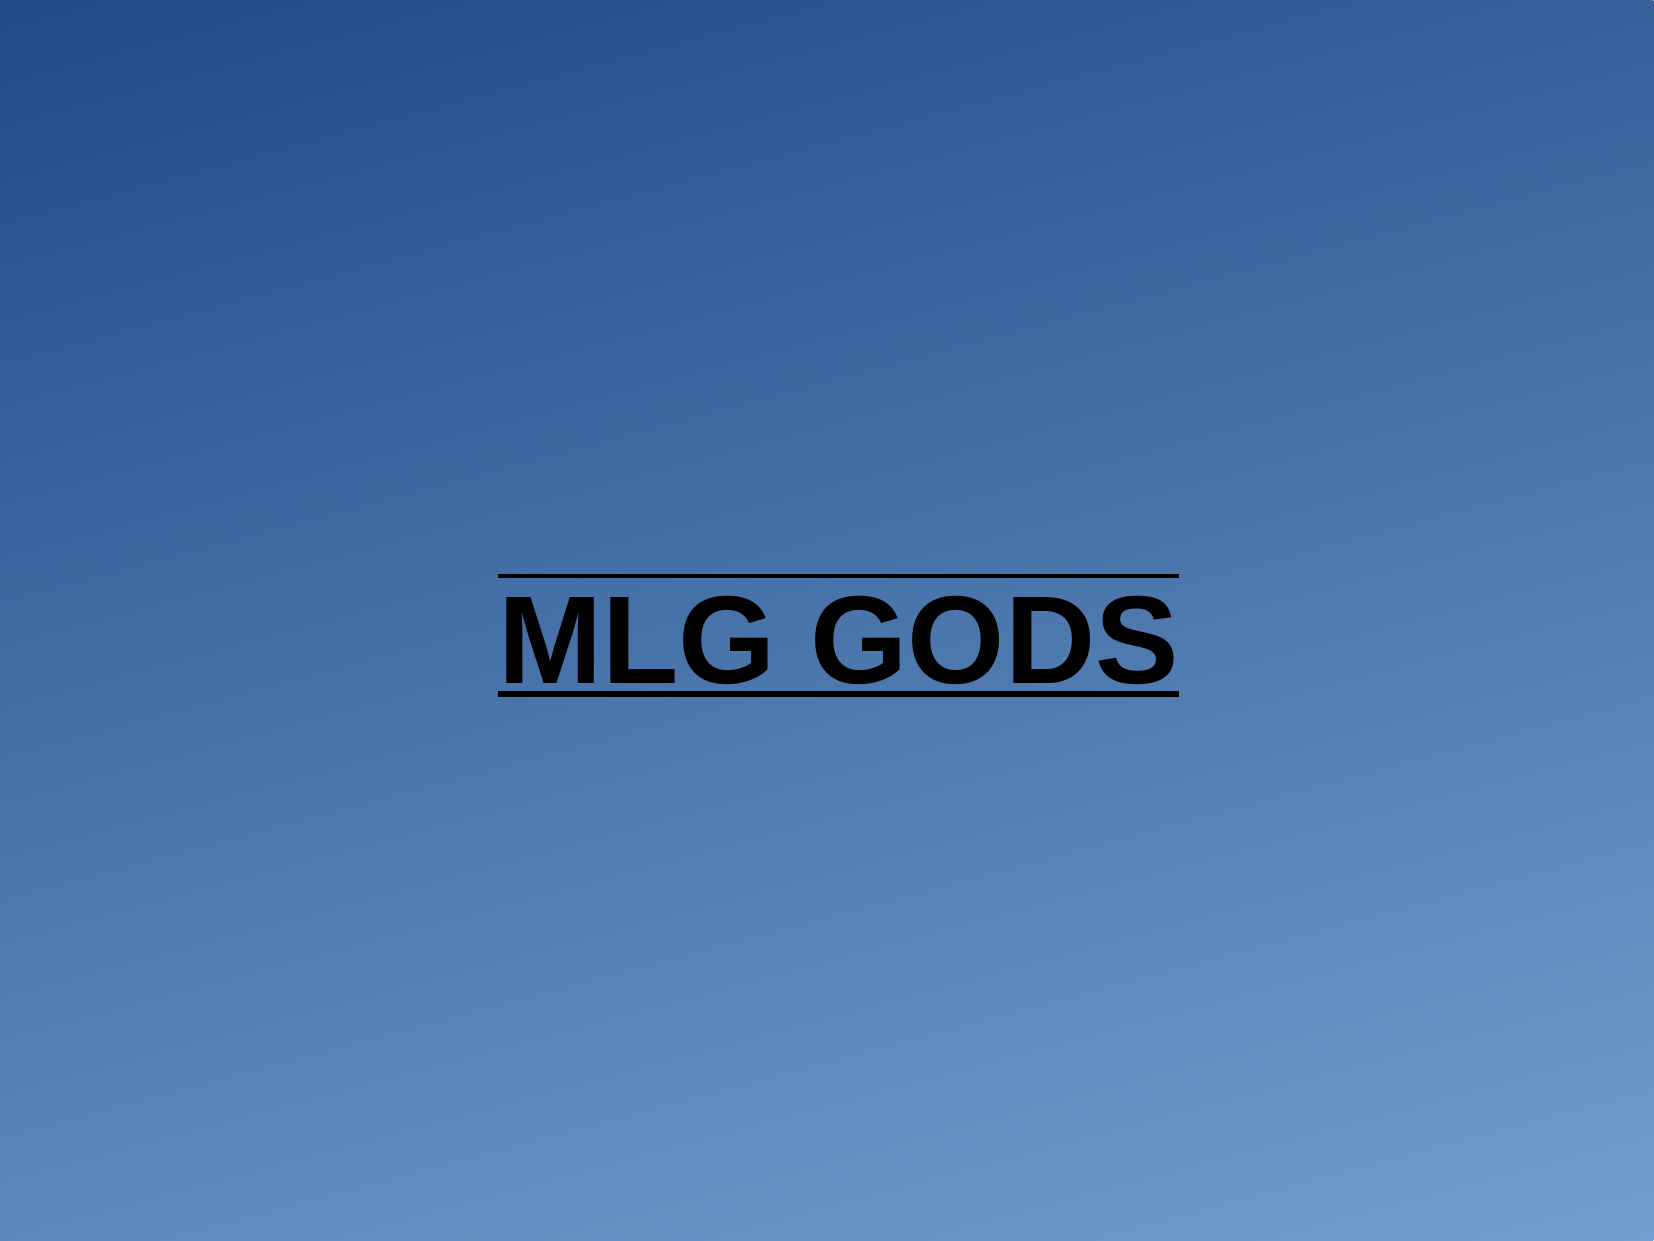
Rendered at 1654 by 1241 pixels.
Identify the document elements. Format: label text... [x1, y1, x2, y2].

title MLG GODS [94, 537, 1583, 745]
